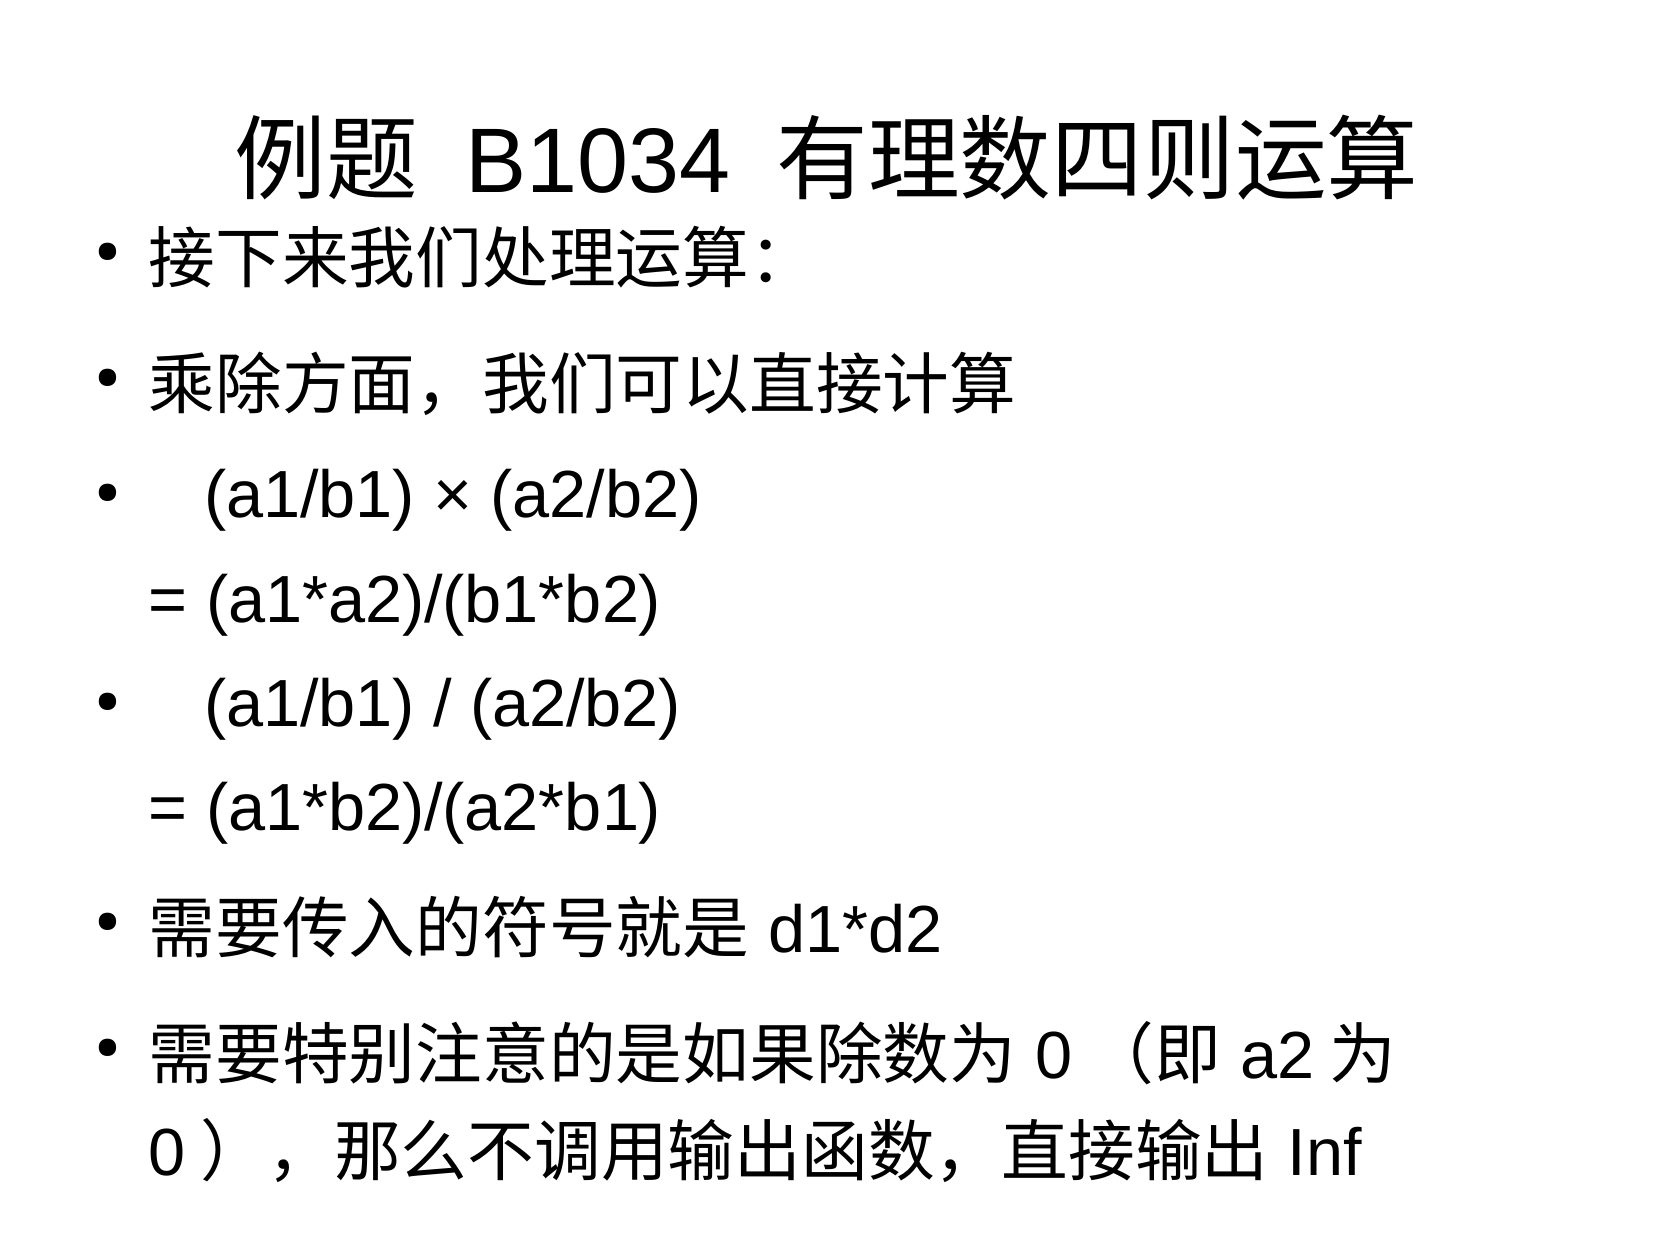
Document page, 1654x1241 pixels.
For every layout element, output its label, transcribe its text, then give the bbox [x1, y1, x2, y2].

title 例题 B1034 有理数四则运算 [82, 49, 1571, 257]
list 接下来我们处理运算： 乘除方面，我们可以直接计算 (a1/b1) × (a2/b2) = (a1*a2)/(b1*b2) (a1/b1) / (a2/b2) = (a1*b2)/(a2*b1) 需要传入的符号就是d1*d2 需要特别注意的是如果除数为0（即a2为0），那么不调用输出函数，直接输出Inf [77, 204, 1566, 1241]
